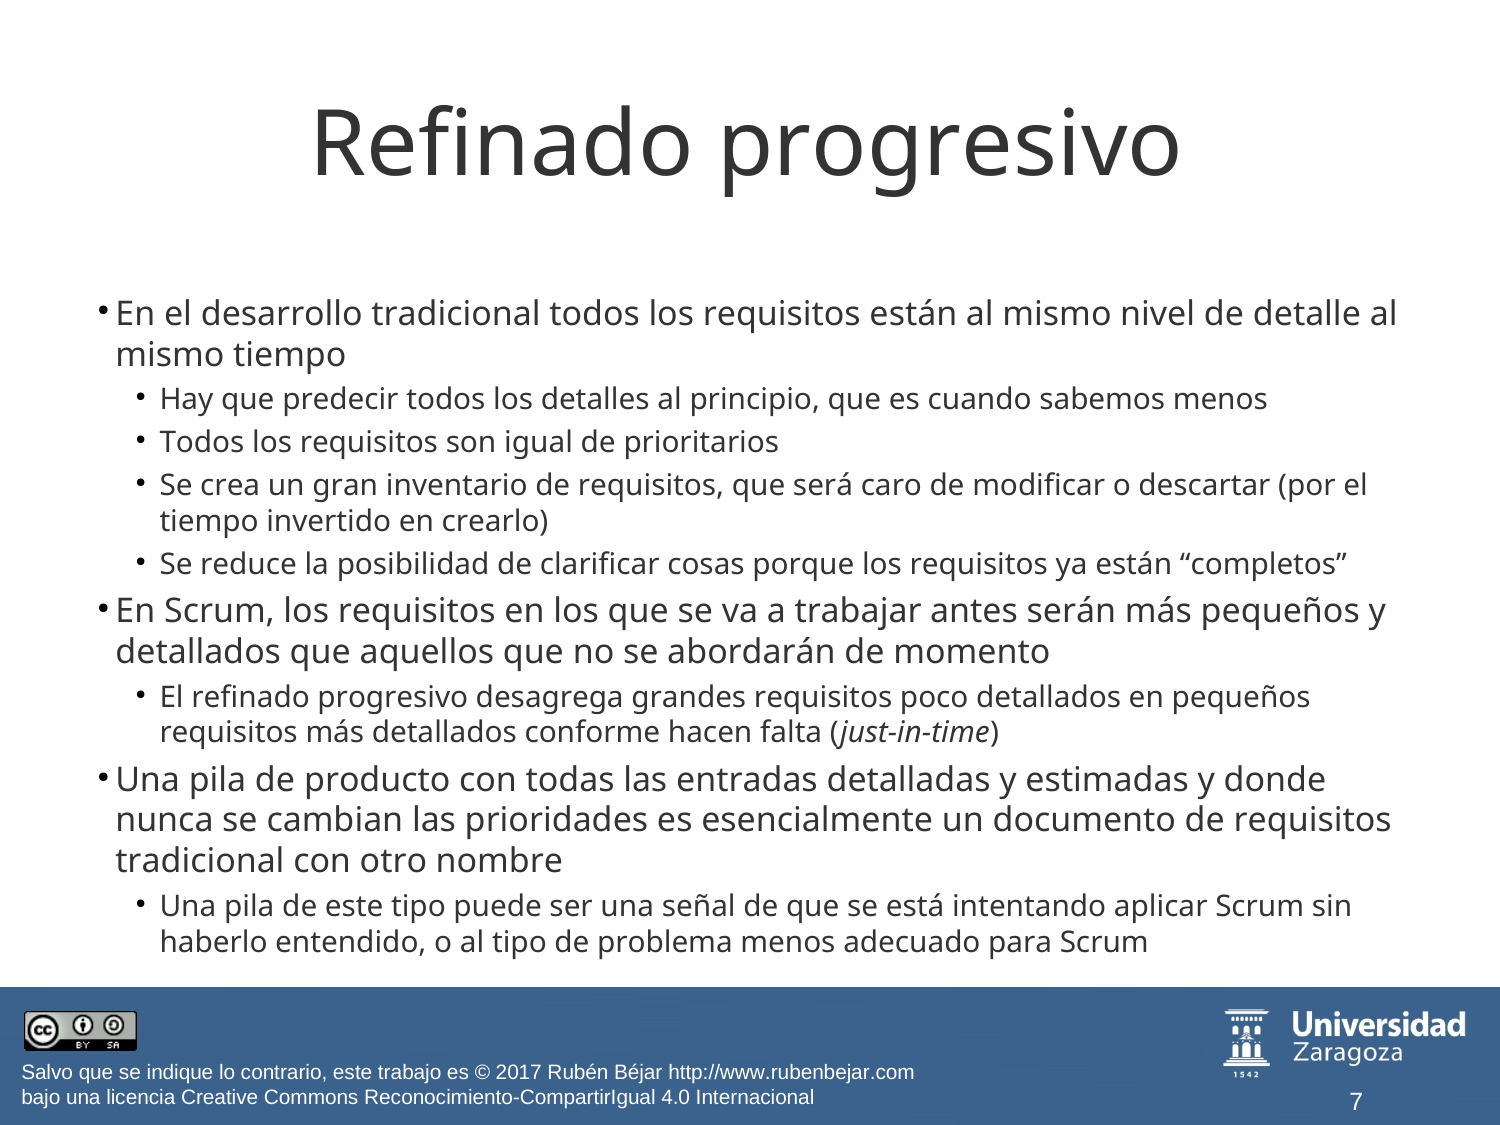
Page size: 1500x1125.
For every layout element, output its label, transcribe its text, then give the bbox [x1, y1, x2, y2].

title Refinado progresivo [74, 21, 1420, 257]
list En el desarrollo tradicional todos los requisitos están al mismo nivel de detalle al mismo tiempo Hay que predecir todos los detalles al principio, que es cuando sabemos menos Todos los requisitos son igual de prioritarios Se crea un gran inventario de requisitos, que será caro de modificar o descartar (por el tiempo invertido en crearlo) Se reduce la posibilidad de clarificar cosas porque los requisitos ya están “completos” En Scrum, los requisitos en los que se va a trabajar antes serán más pequeños y detallados que aquellos que no se abordarán de momento El refinado progresivo desagrega grandes requisitos poco detallados en pequeños requisitos más detallados conforme hacen falta (just-in-time) Una pila de producto con todas las entradas detalladas y estimadas y donde nunca se cambian las prioridades es esencialmente un documento de requisitos tradicional con otro nombre Una pila de este tipo puede ser una señal de que se está intentando aplicar Scrum sin haberlo entendido, o al tipo de problema menos adecuado para Scrum [82, 283, 1418, 969]
picture [0, 987, 1500, 1125]
